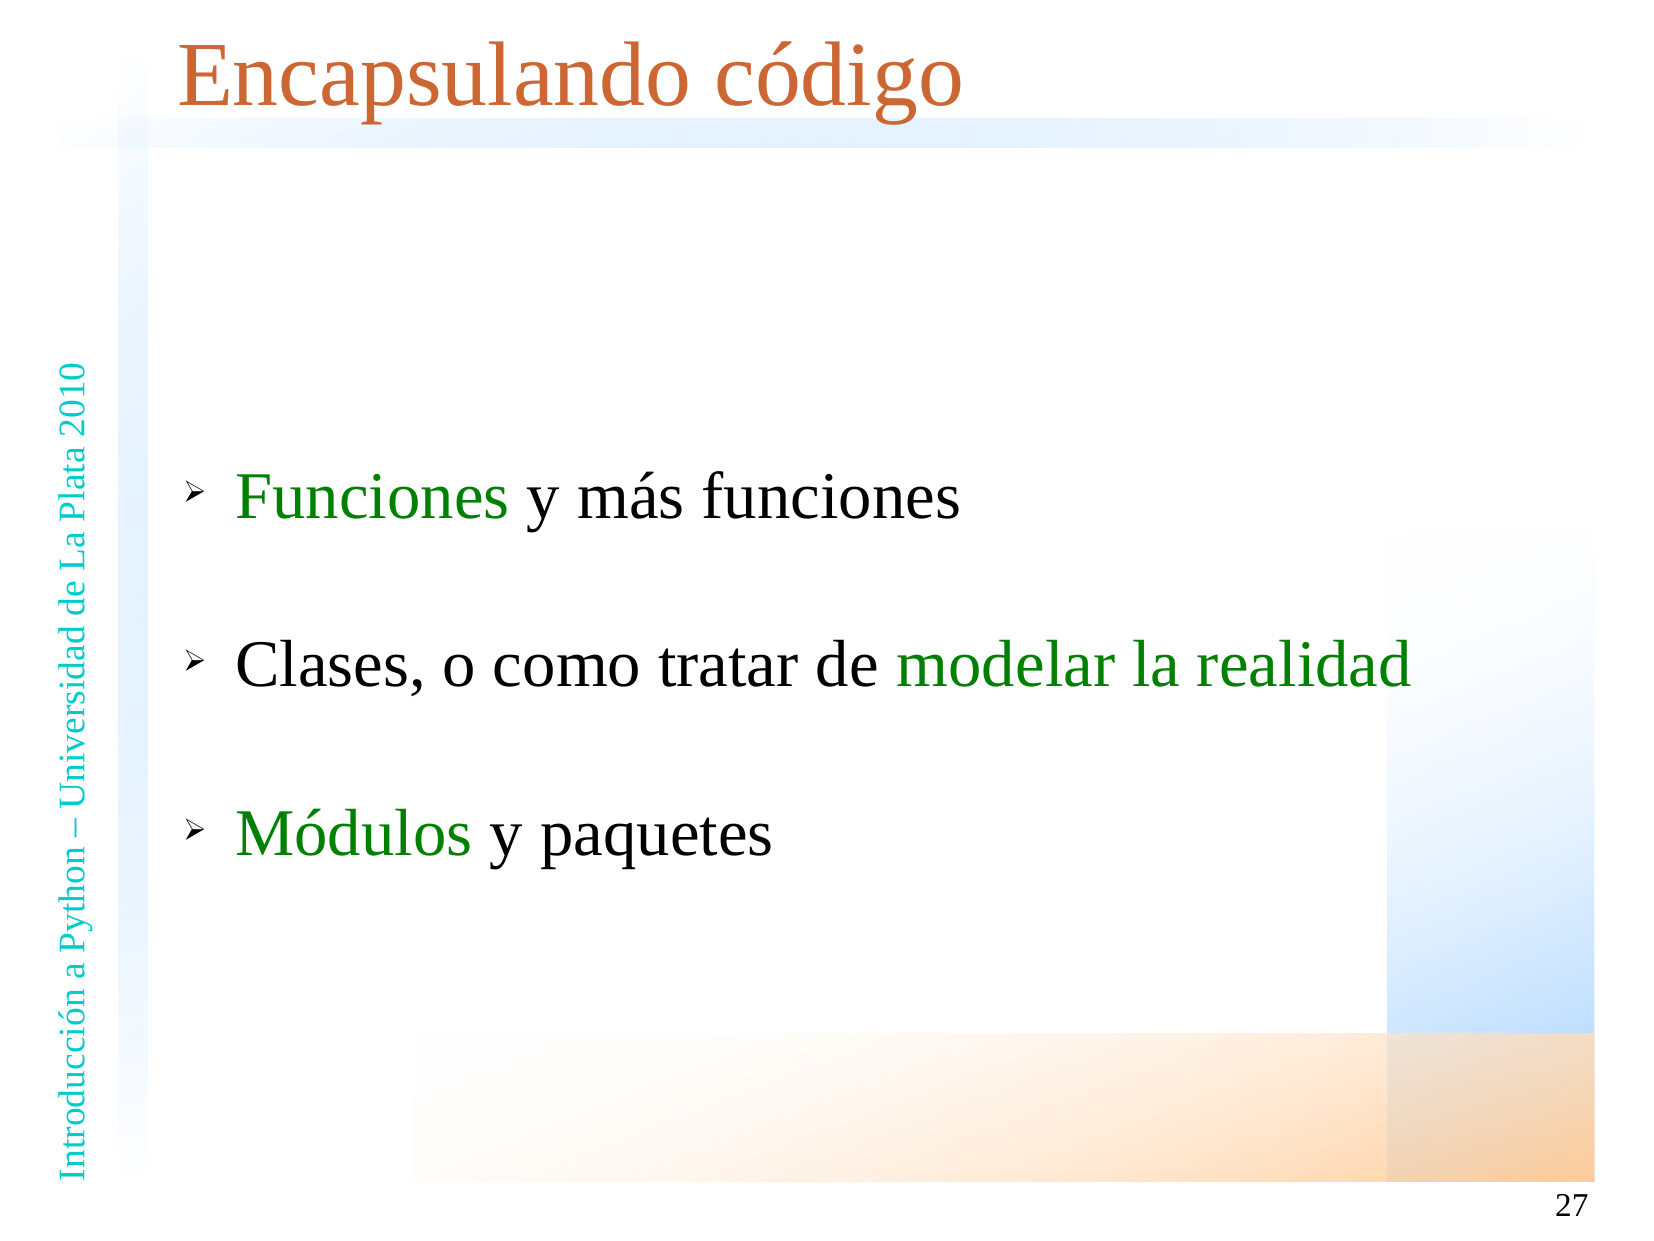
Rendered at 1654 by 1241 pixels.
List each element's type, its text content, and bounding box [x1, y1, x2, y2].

subtitle Funciones y más funciones Clases, o como tratar de modelar la realidad Módulos y paquetes [147, 147, 1595, 1182]
title Encapsulando código [177, 0, 1595, 147]
